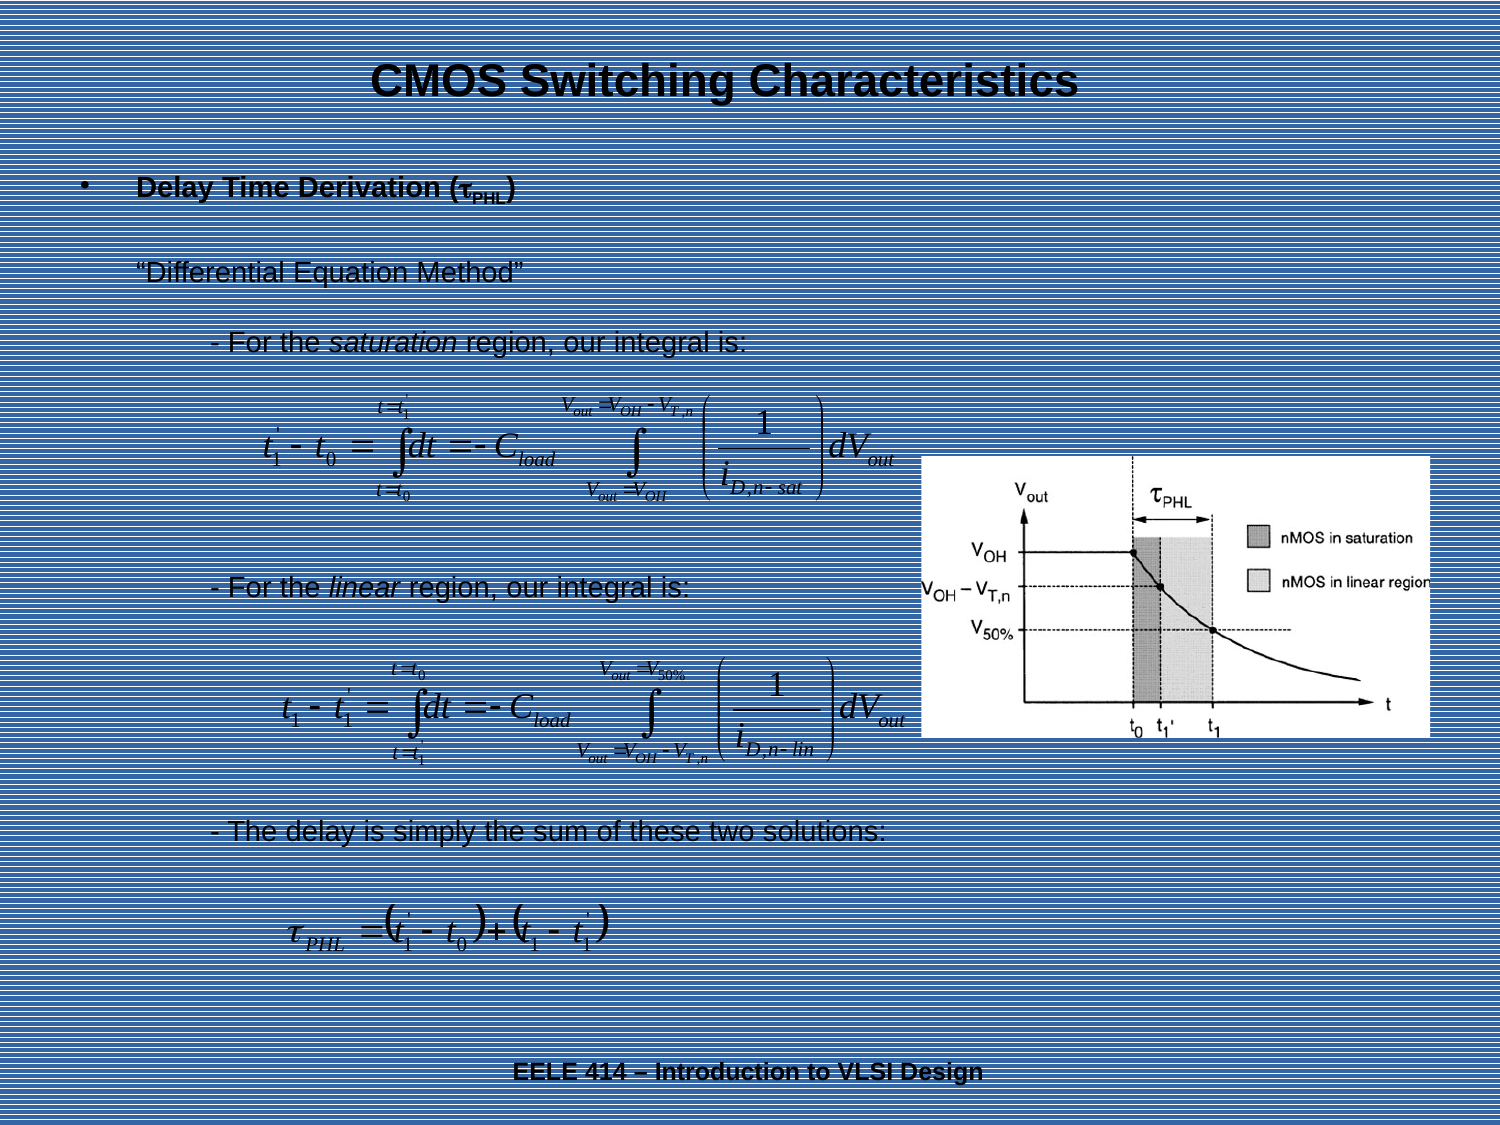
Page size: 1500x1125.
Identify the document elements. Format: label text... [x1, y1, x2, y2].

chart [259, 385, 907, 510]
chart [277, 651, 918, 775]
picture [921, 456, 1431, 738]
picture [258, 385, 905, 509]
title CMOS Switching Characteristics [87, 37, 1363, 120]
picture [283, 904, 611, 961]
picture [277, 650, 917, 773]
list Delay Time Derivation (PHL) “Differential Equation Method” - For the saturation region, our integral is: - For the linear region, our integral is: - The delay is simply the sum of these two solutions: [64, 160, 1471, 988]
